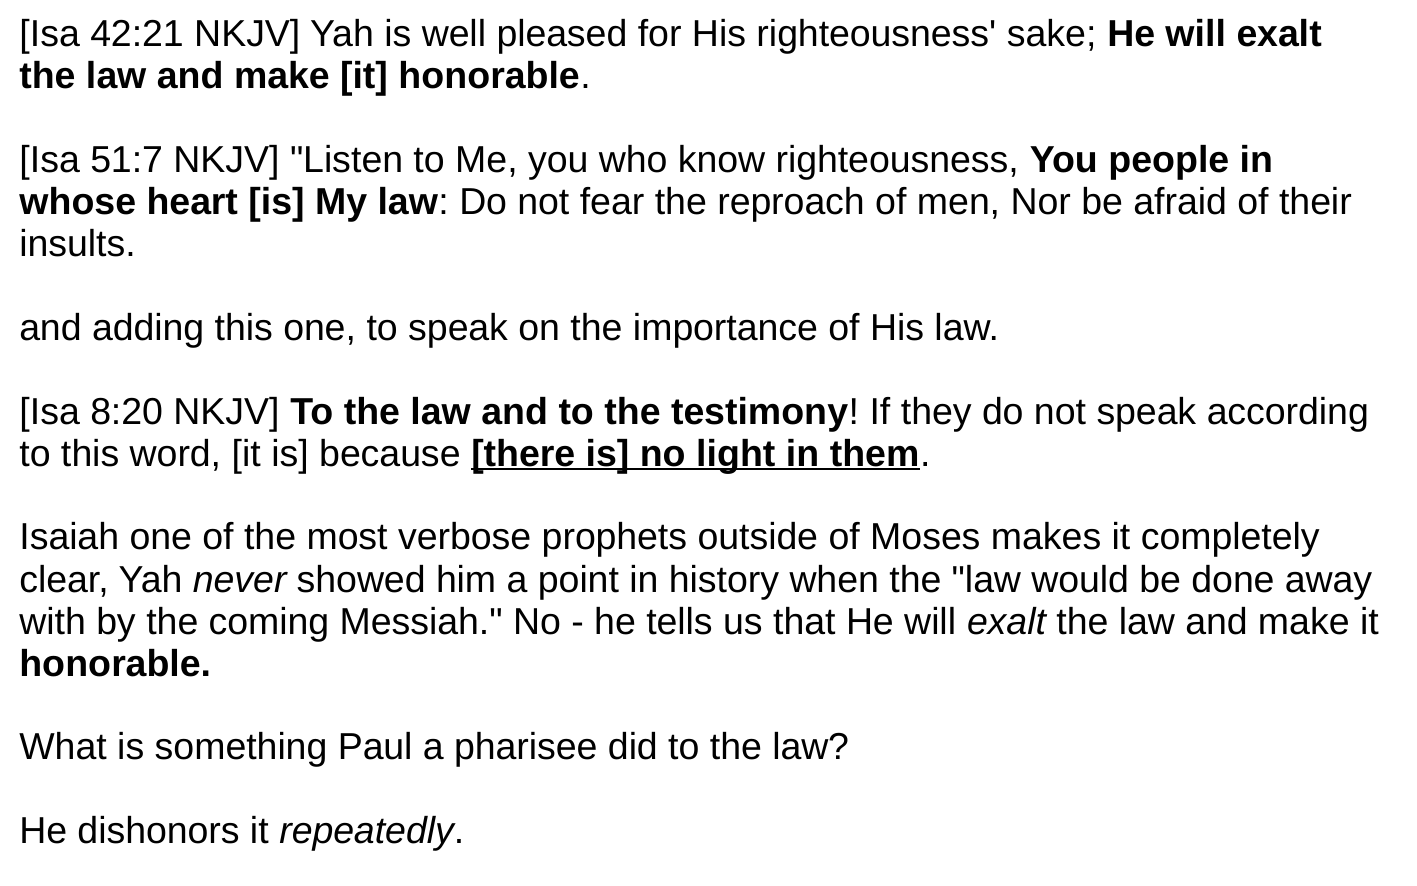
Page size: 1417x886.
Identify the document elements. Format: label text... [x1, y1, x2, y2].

text_box [Isa 42:21 NKJV] Yah is well pleased for His righteousness' sake; He will exalt the law and make [it] honorable. [Isa 51:7 NKJV] "Listen to Me, you who know righteousness, You people in whose heart [is] My law: Do not fear the reproach of men, Nor be afraid of their insults. and adding this one, to speak on the importance of His law. [Isa 8:20 NKJV] To the law and to the testimony! If they do not speak according to this word, [it is] because [there is] no light in them. Isaiah one of the most verbose prophets outside of Moses makes it completely clear, Yah never showed him a point in history when the "law would be done away with by the coming Messiah." No - he tells us that He will exalt the law and make it honorable. What is something Paul a pharisee did to the law? He dishonors it repeatedly. Like telling you the Sabbath is only a shadow - it denigrates what is holy and every Prophet warns of this. [Eze 22:26 NKJV] "Her priests have violated My law and profaned My holy things; they have not distinguished between the holy and unholy, nor have they made known [the difference] between the unclean and the clean; and they have hidden their eyes from My Sabbaths, so that I am profaned among them. You can believe whatever you want about Jesus - if you profane His sabbaths (and Jesus calls himself Lord of the Sabbath) and do not distinguish between the clean and unclean? You're treading deadly water. Do the words of Ezekiel no longer apply, because Jesus says, "I am your rest"? no. You're twisting His words to support defiling the Sabbath. [4, 4, 1403, 886]
